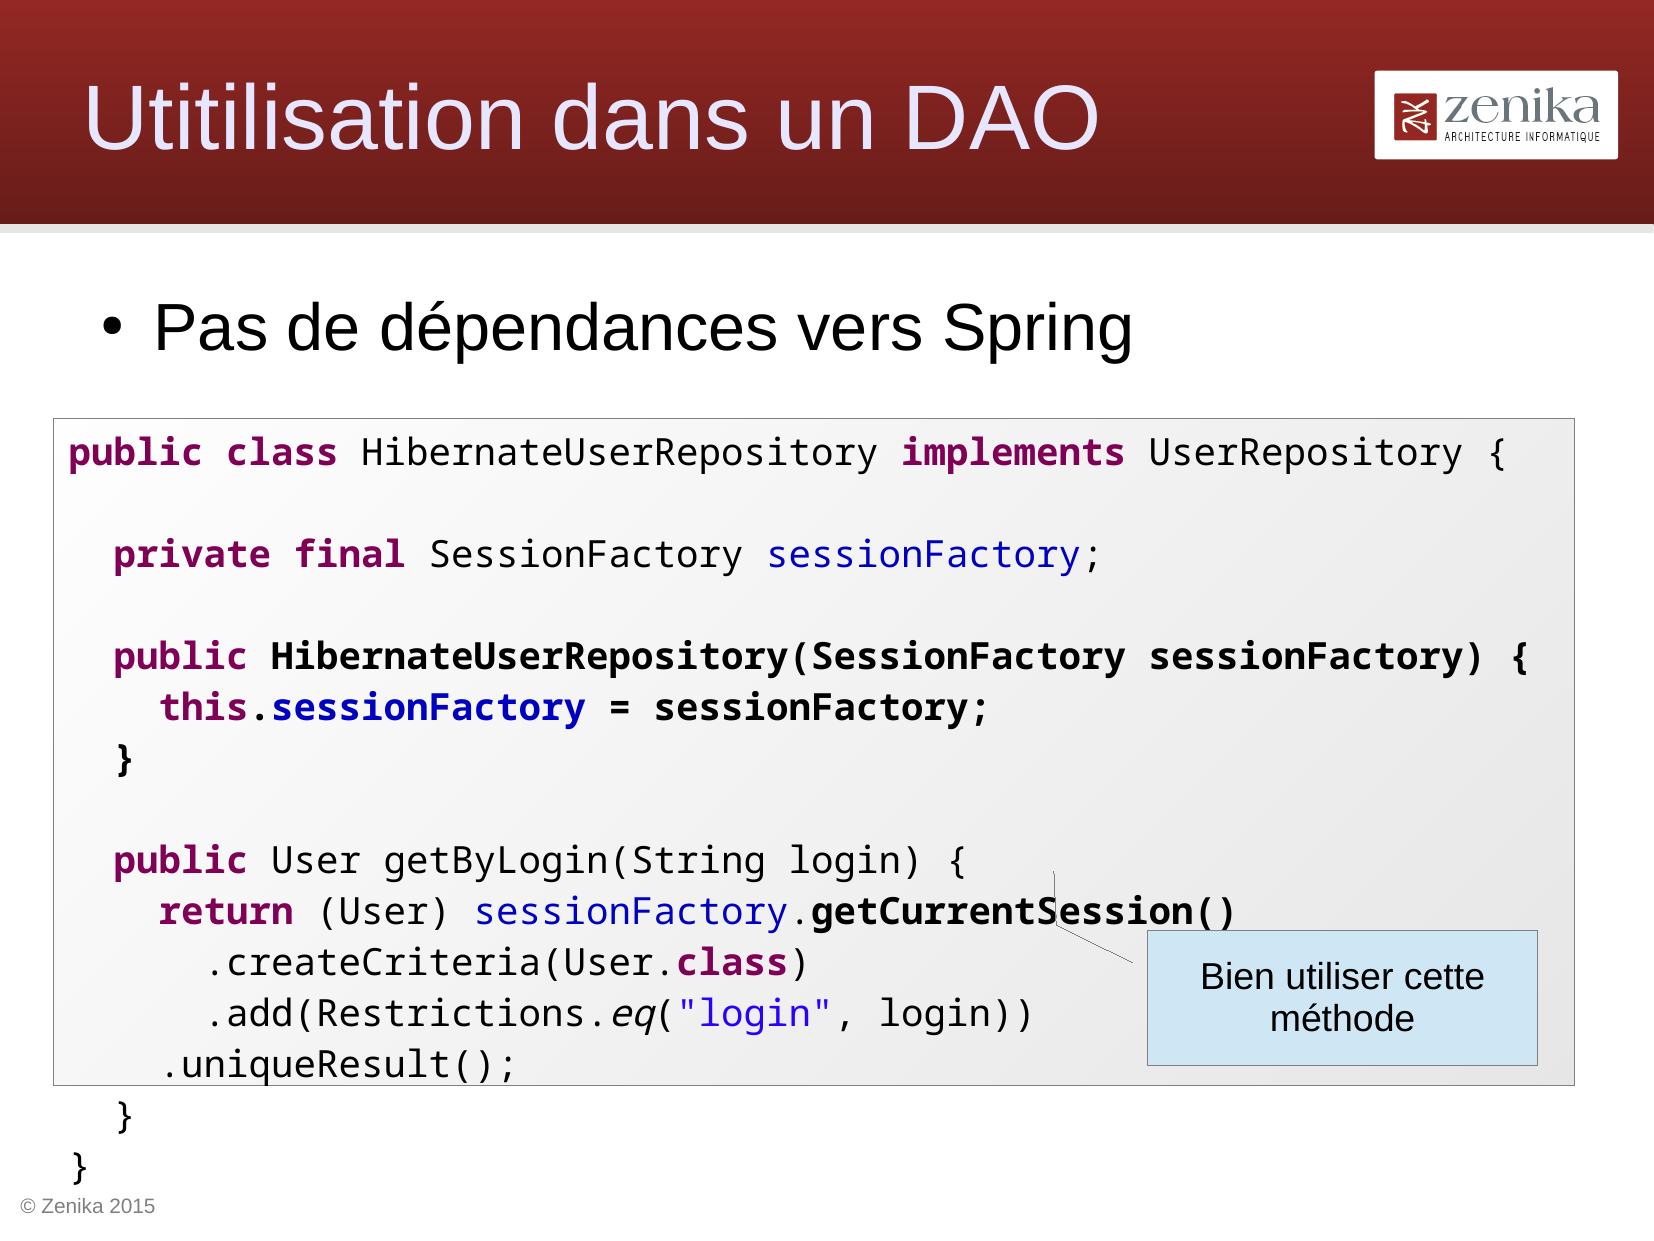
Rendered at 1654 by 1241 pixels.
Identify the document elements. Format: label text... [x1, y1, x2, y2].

picture [1571, 82, 1600, 149]
title Utitilisation dans un DAO [82, 13, 1571, 222]
list Pas de dépendances vers Spring [82, 290, 1538, 418]
text_box public class HibernateUserRepository implements UserRepository { private final SessionFactory sessionFactory; public HibernateUserRepository(SessionFactory sessionFactory) { this.sessionFactory = sessionFactory; } public User getByLogin(String login) { return (User) sessionFactory.getCurrentSession() .createCriteria(User.class) .add(Restrictions.eq("login", login)) .uniqueResult(); } } [53, 418, 1575, 1086]
text_box Bien utiliser cette méthode [1148, 930, 1538, 1065]
